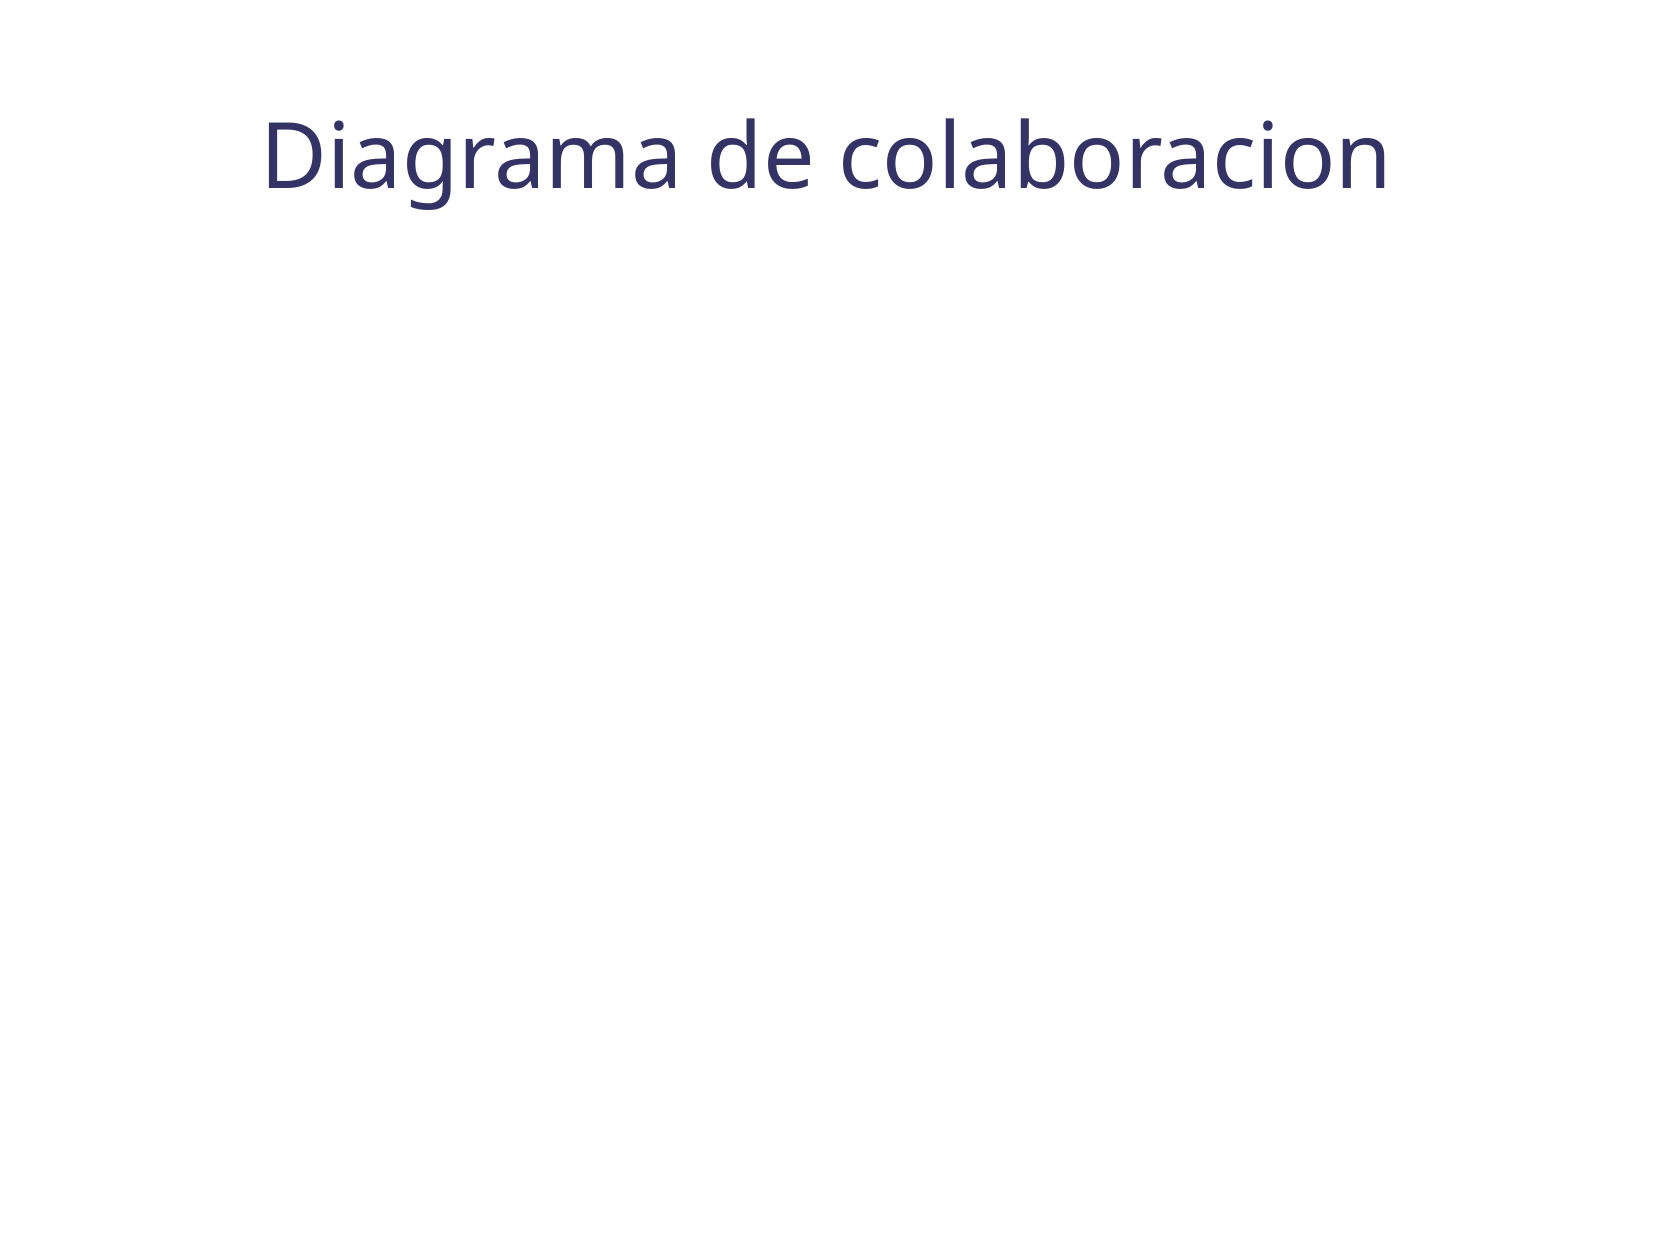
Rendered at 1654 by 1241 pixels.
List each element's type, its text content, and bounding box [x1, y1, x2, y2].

title Diagrama de colaboracion [82, 56, 1571, 250]
